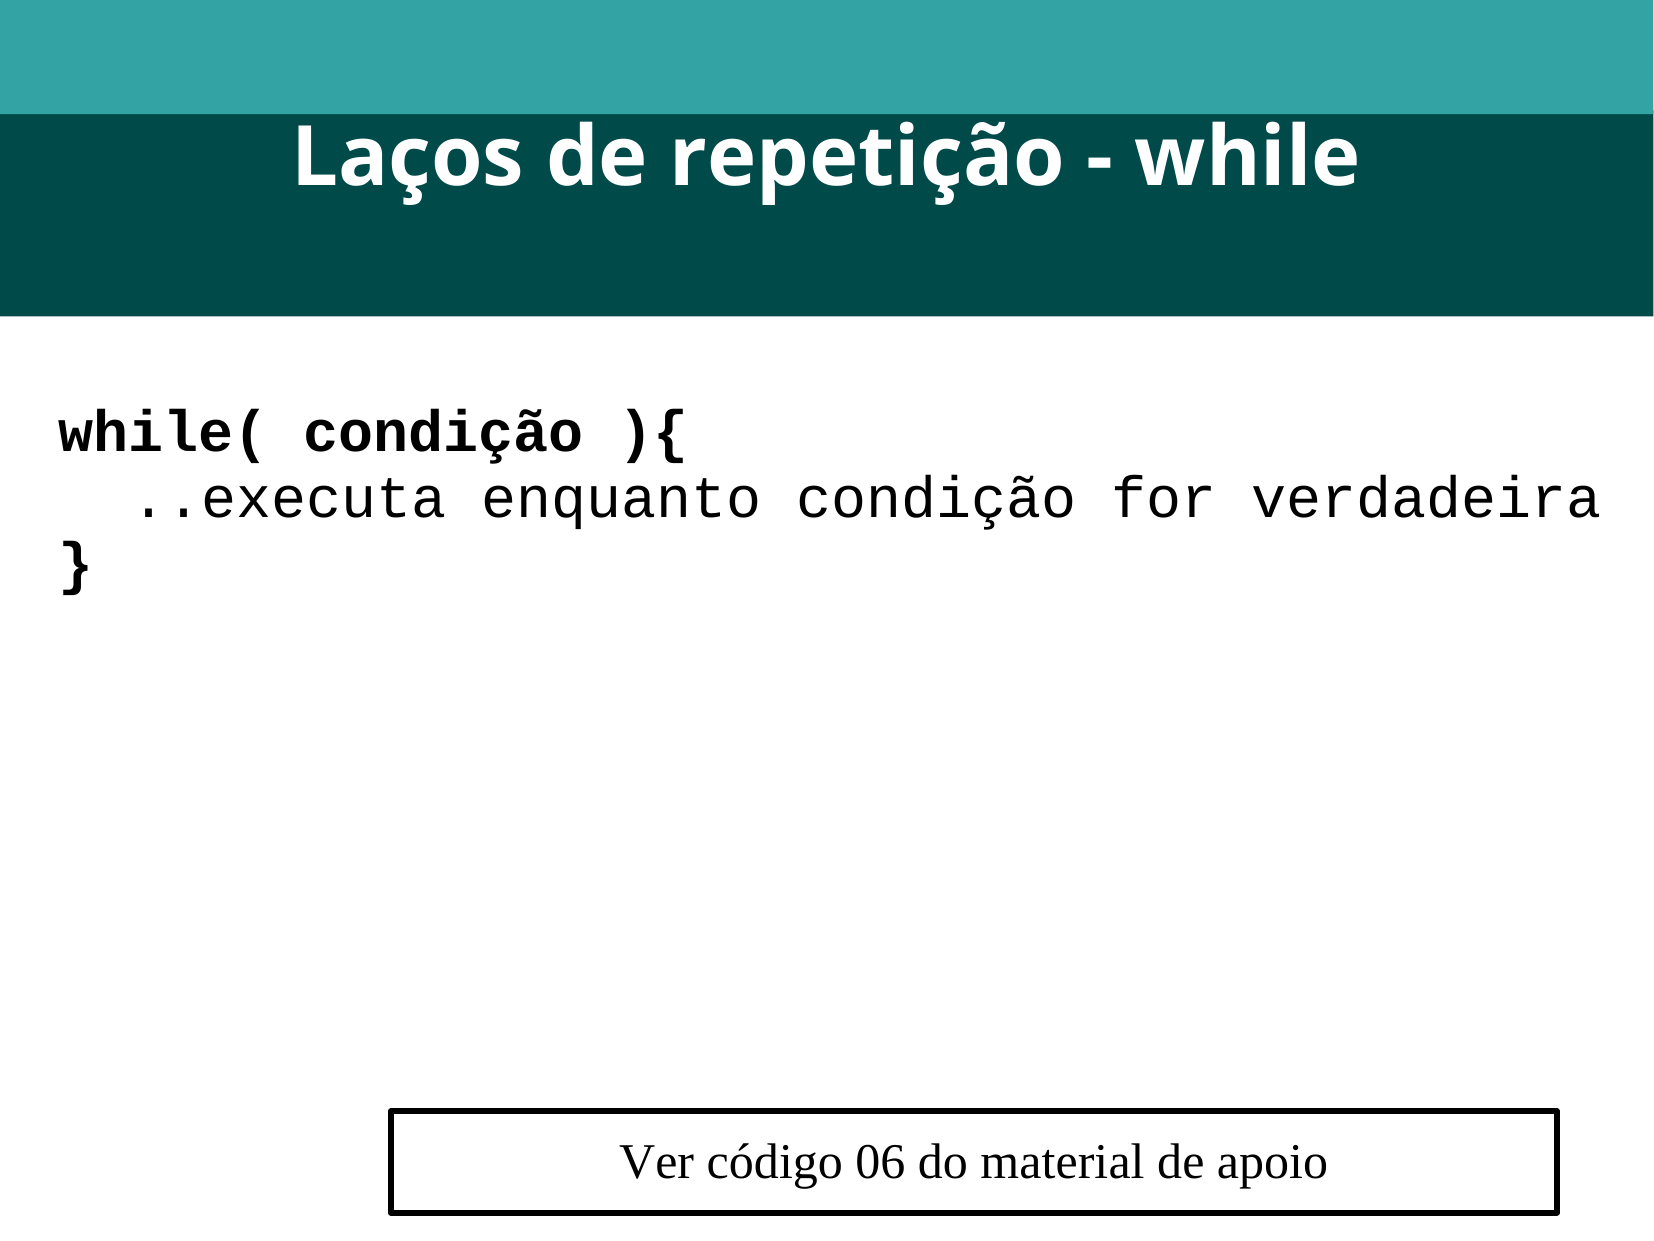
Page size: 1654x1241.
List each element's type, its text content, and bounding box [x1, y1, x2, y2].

text_box Ver código 06 do material de apoio [390, 1111, 1557, 1213]
title Laços de repetição - while [82, 49, 1571, 257]
text_box while( condição ){ ..executa enquanto condição for verdadeira } [58, 402, 1621, 800]
